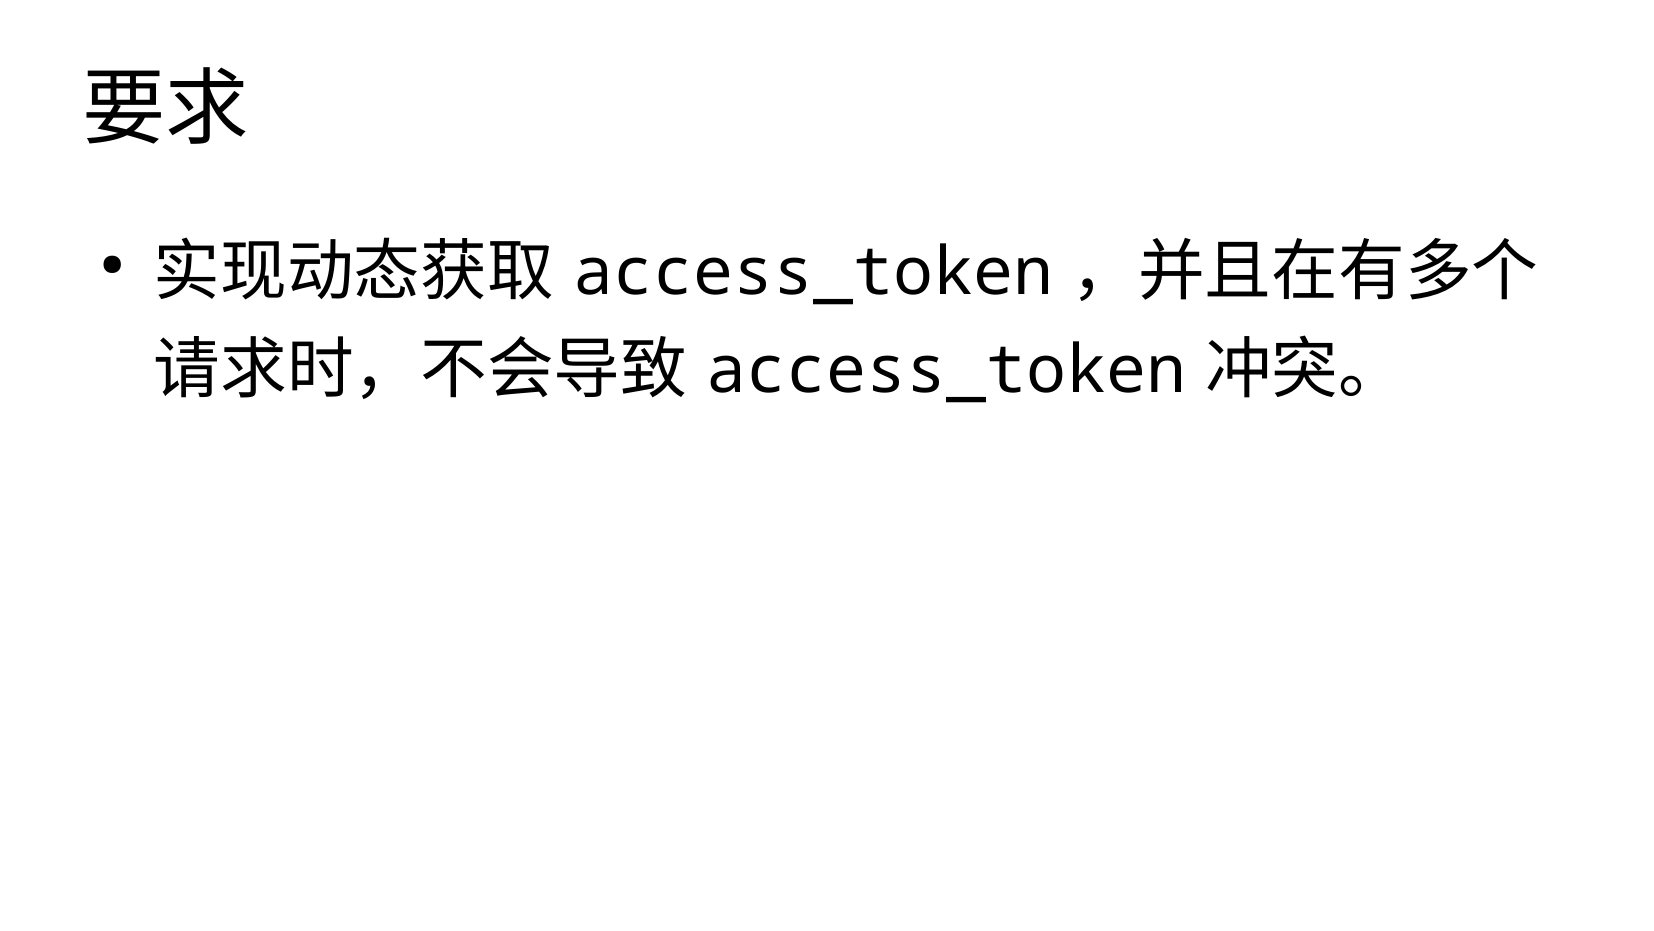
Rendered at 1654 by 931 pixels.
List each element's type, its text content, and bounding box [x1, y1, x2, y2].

title 要求 [82, 37, 1571, 166]
list 实现动态获取access_token，并且在有多个请求时，不会导致access_token冲突。 [82, 217, 1571, 875]
